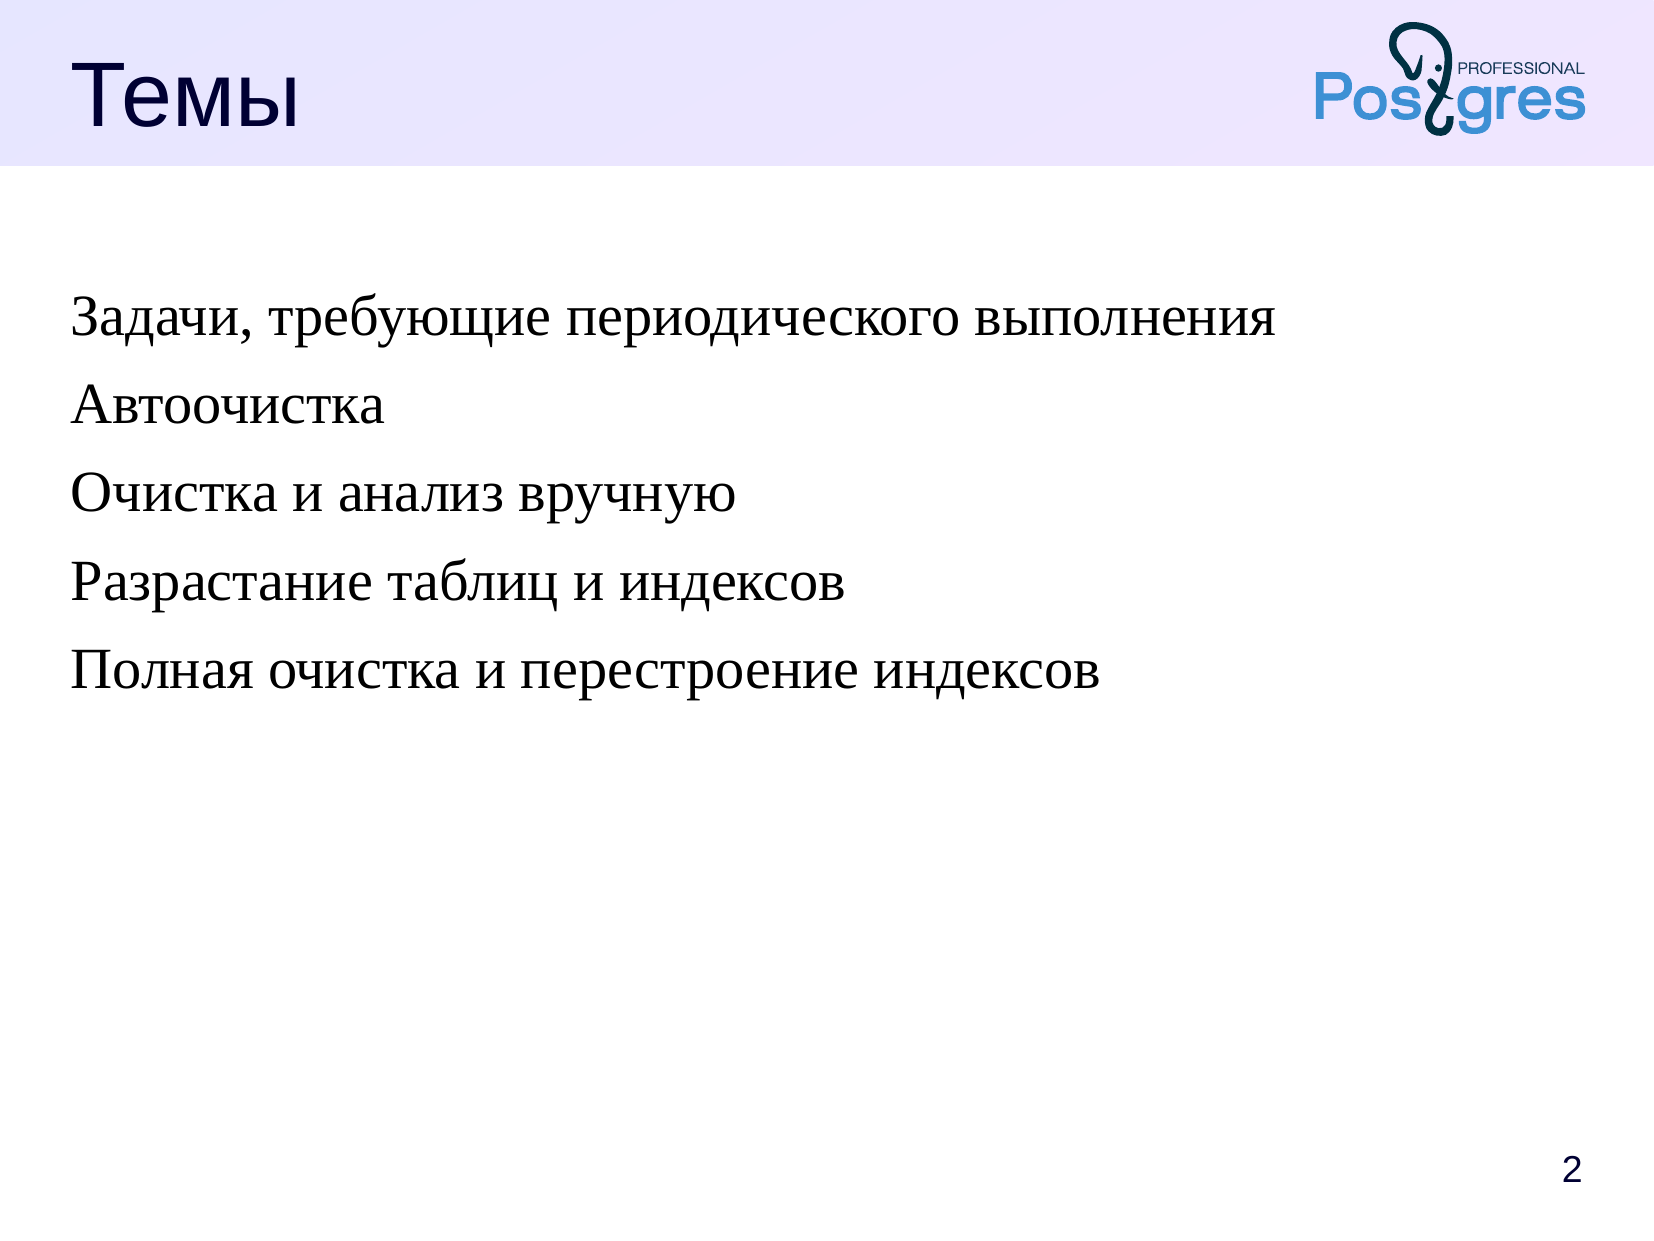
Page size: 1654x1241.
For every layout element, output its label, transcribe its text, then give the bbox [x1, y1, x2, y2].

list Задачи, требующие периодического выполнения Автоочистка Очистка и анализ вручную Разрастание таблиц и индексов Полная очистка и перестроение индексов [70, 283, 1583, 1141]
title Темы [70, 43, 1241, 147]
